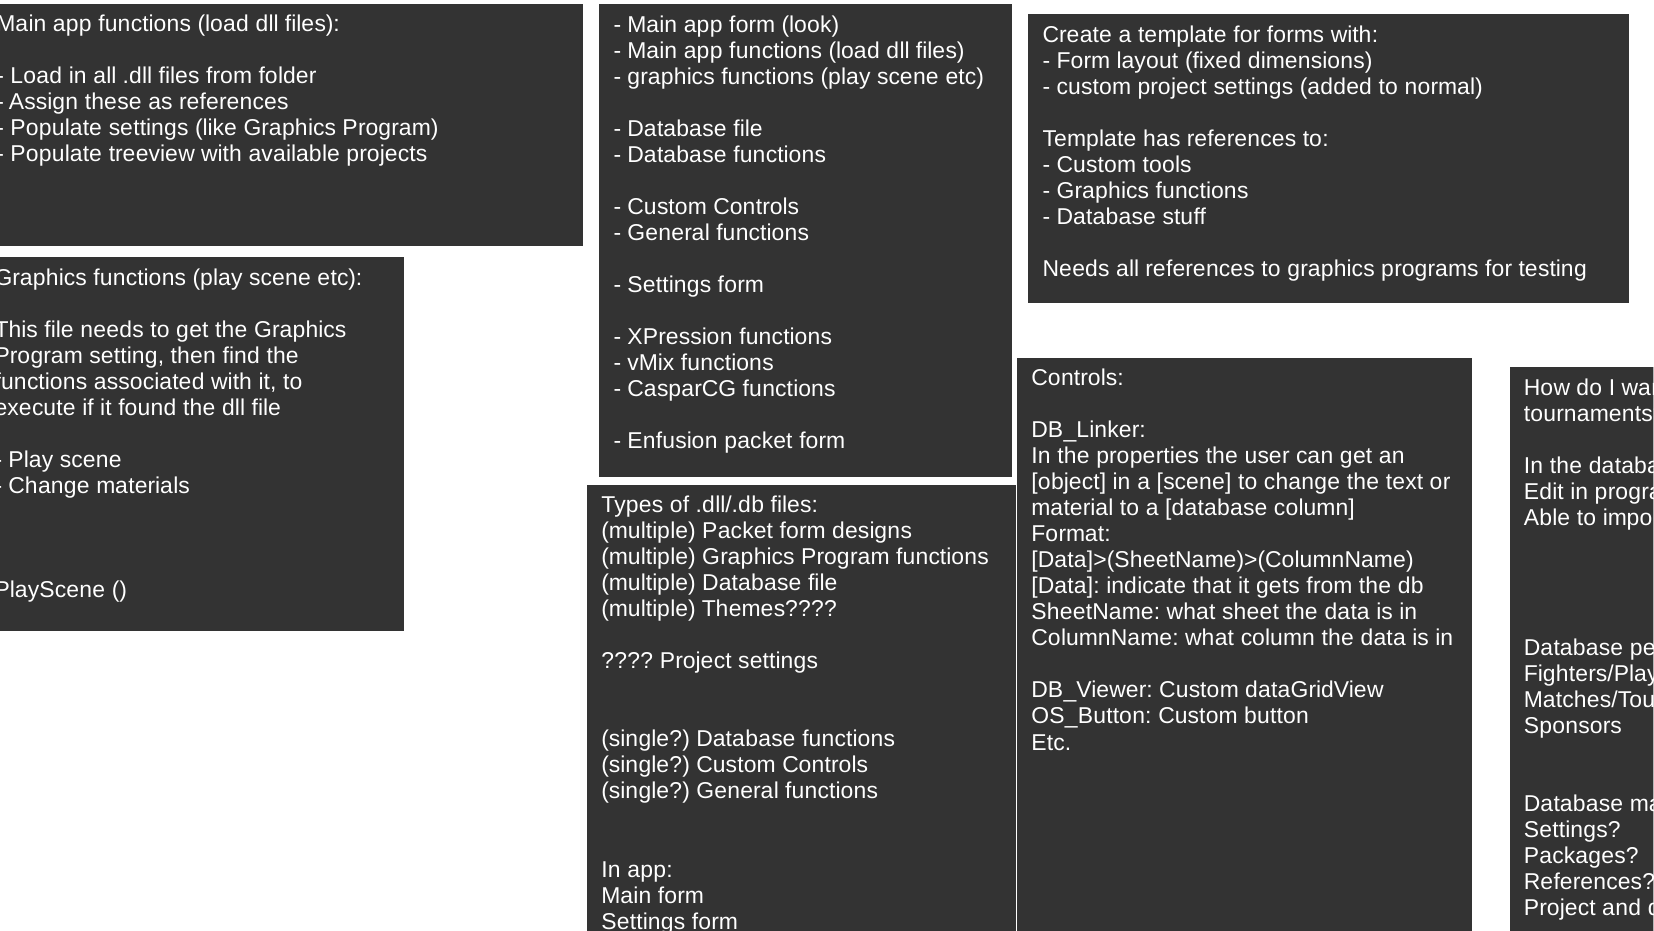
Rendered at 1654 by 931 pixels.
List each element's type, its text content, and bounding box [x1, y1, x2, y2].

text_box - Main app form (look) - Main app functions (load dll files) - graphics functions (play scene etc) - Database file - Database functions - Custom Controls - General functions - Settings form - XPression functions - vMix functions - CasparCG functions - Enfusion packet form [598, 3, 1013, 478]
text_box Create a template for forms with: - Form layout (fixed dimensions) - custom project settings (added to normal) Template has references to: - Custom tools - Graphics functions - Database stuff Needs all references to graphics programs for testing [1027, 13, 1630, 304]
text_box Graphics functions (play scene etc): This file needs to get the Graphics Program setting, then find the functions associated with it, to execute if it found the dll file - Play scene - Change materials PlayScene () [0, 256, 405, 632]
text_box Main app functions (load dll files): - Load in all .dll files from folder - Assign these as references - Populate settings (like Graphics Program) - Populate treeview with available projects [0, 3, 584, 247]
text_box How do I want to setup the tournaments? In the database Edit in program itself Able to import easily by dragging Database per sport: Fighters/Players Matches/Tournaments Sponsors Database main?? Settings? Packages? References? Project and database connection [1509, 366, 1654, 931]
text_box Types of .dll/.db files: (multiple) Packet form designs (multiple) Graphics Program functions (multiple) Database file (multiple) Themes???? ???? Project settings (single?) Database functions (single?) Custom Controls (single?) General functions In app: Main form Settings form Graphics functions Main app functions [586, 484, 1016, 931]
text_box Controls: DB_Linker: In the properties the user can get an [object] in a [scene] to change the text or material to a [database column] Format: [Data]>(SheetName)>(ColumnName) [Data]: indicate that it gets from the db SheetName: what sheet the data is in ColumnName: what column the data is in DB_Viewer: Custom dataGridView OS_Button: Custom button Etc. [1016, 357, 1473, 931]
